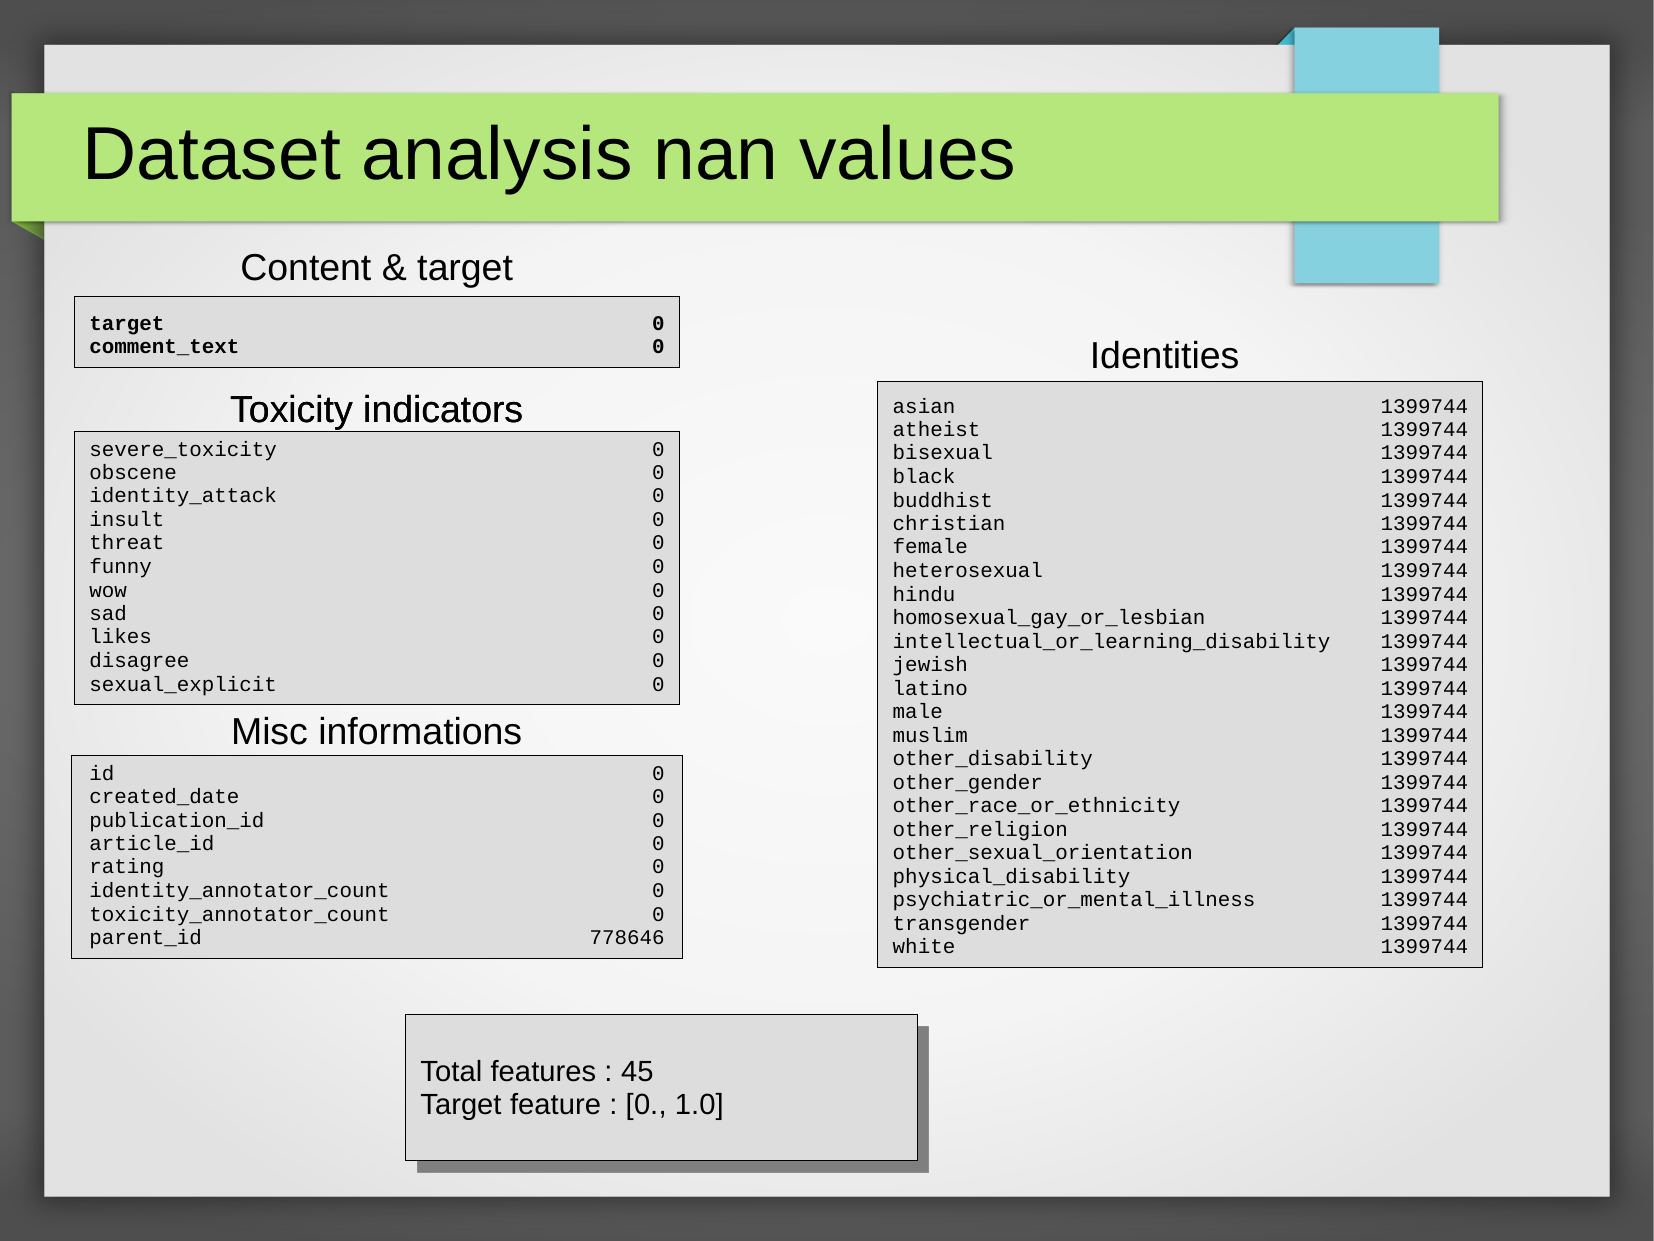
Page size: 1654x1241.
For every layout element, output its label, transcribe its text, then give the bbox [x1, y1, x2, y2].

text_box Identities [1075, 326, 1286, 384]
text_box severe_toxicity 0 obscene 0 identity_attack 0 insult 0 threat 0 funny 0 wow 0 sad 0 likes 0 disagree 0 sexual_explicit 0 [74, 431, 680, 705]
text_box Misc informations [216, 703, 538, 760]
picture [0, 0, 1654, 1241]
text_box Total features : 45 Target feature : [0., 1.0] [405, 1014, 918, 1161]
title Dataset analysis nan values [82, 69, 1377, 238]
text_box asian 1399744 atheist 1399744 bisexual 1399744 black 1399744 buddhist 1399744 christian 1399744 female 1399744 heterosexual 1399744 hindu 1399744 homosexual_gay_or_lesbian 1399744 intellectual_or_learning_disability 1399744 jewish 1399744 latino 1399744 male 1399744 muslim 1399744 other_disability 1399744 other_gender 1399744 other_race_or_ethnicity 1399744 other_religion 1399744 other_sexual_orientation 1399744 physical_disability 1399744 psychiatric_or_mental_illness 1399744 transgender 1399744 white 1399744 [877, 381, 1483, 968]
text_box Toxicity indicators [215, 380, 539, 438]
text_box Content & target [225, 238, 529, 296]
text_box id 0 created_date 0 publication_id 0 article_id 0 rating 0 identity_annotator_count 0 toxicity_annotator_count 0 parent_id 778646 [71, 755, 683, 959]
text_box target 0 comment_text 0 [74, 296, 680, 368]
